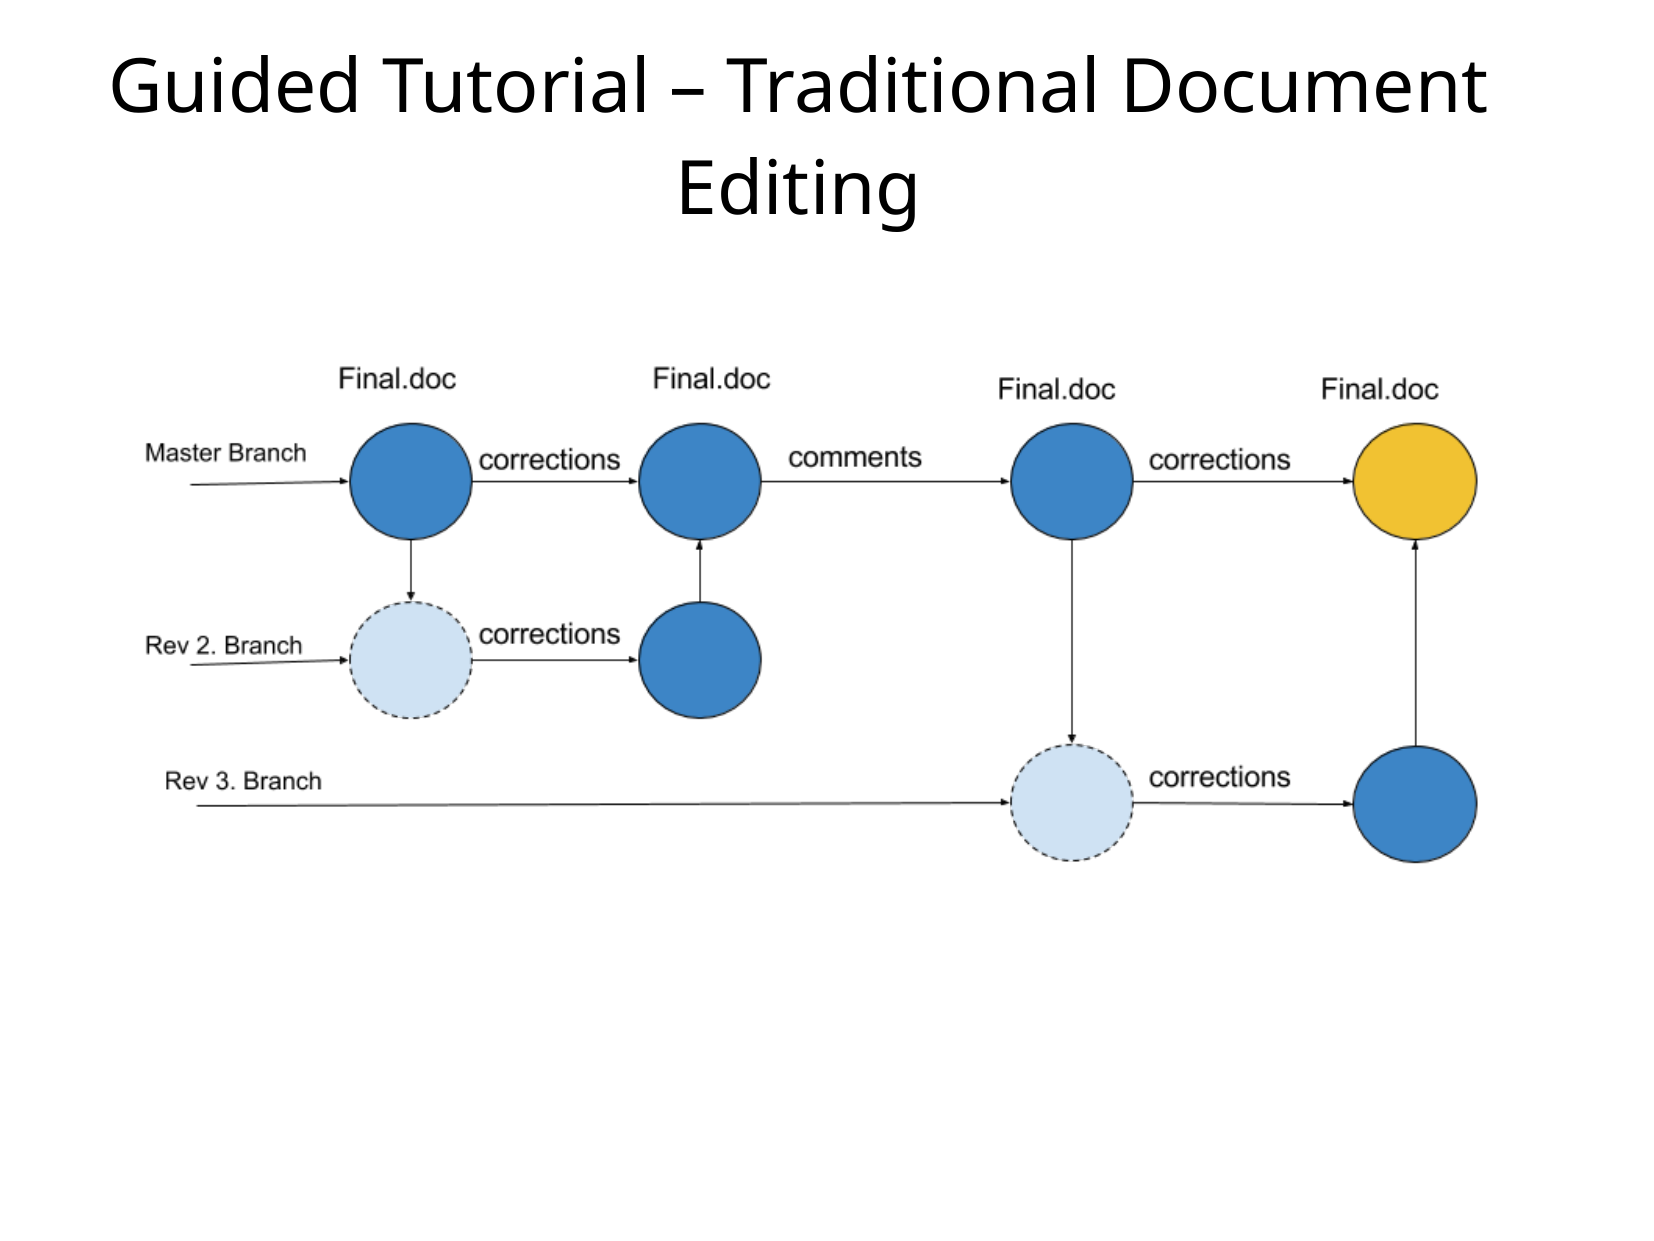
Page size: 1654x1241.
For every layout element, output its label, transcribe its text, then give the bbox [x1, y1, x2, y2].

title Guided Tutorial – Traditional Document Editing [82, 30, 1516, 239]
picture [112, 326, 1545, 915]
